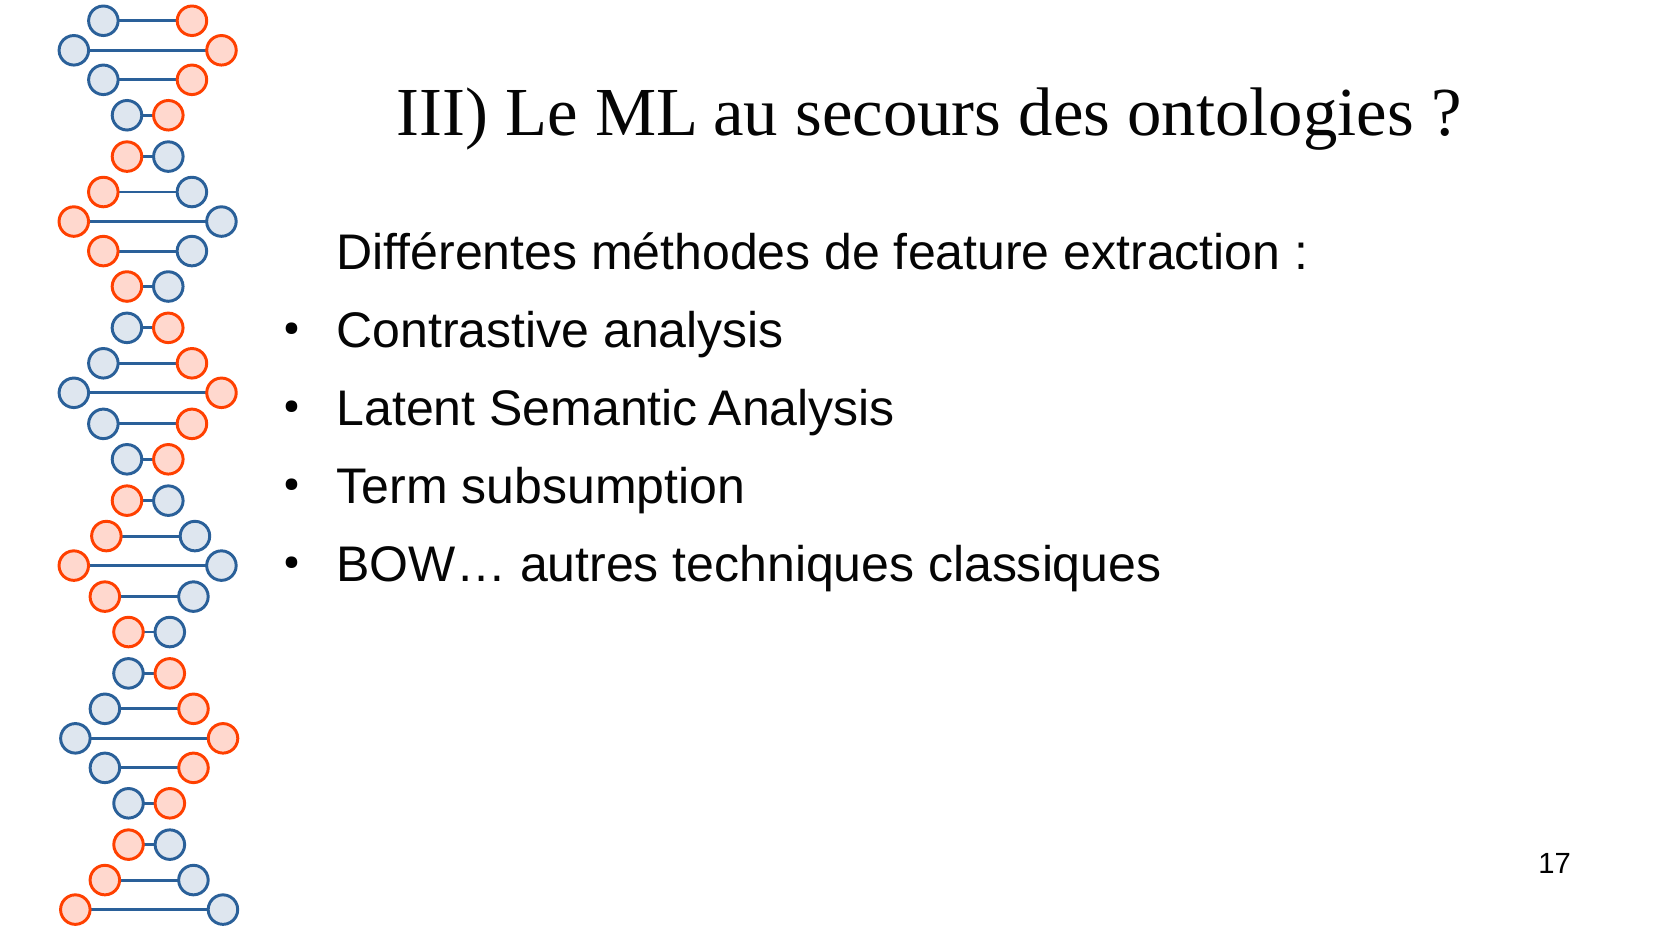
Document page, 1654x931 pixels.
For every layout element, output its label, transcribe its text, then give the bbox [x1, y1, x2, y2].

title III) Le ML au secours des ontologies ? [265, 35, 1595, 189]
list Différentes méthodes de feature extraction : Contrastive analysis Latent Semantic Analysis Term subsumption BOW… autres techniques classiques [265, 224, 1595, 764]
